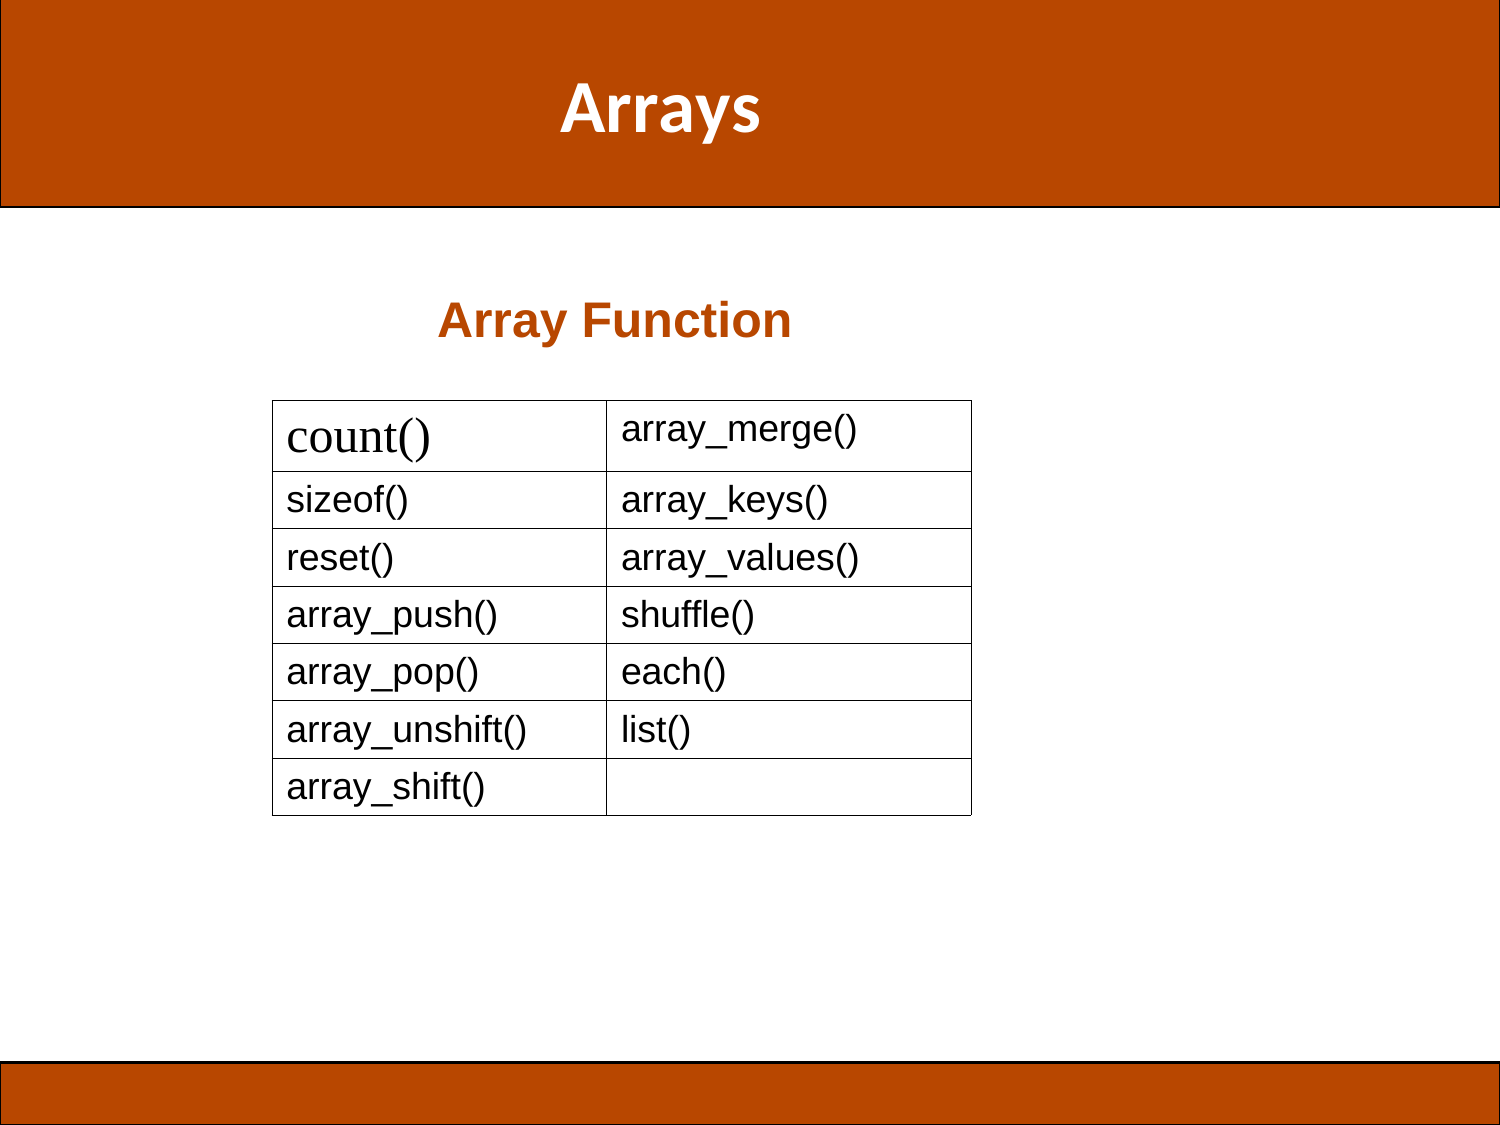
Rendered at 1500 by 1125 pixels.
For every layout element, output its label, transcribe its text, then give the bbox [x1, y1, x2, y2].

table_cell array_unshift() [273, 701, 606, 758]
table_cell [607, 759, 971, 815]
table_cell array_shift() [273, 759, 606, 815]
table_header array_merge() [607, 401, 971, 471]
table_cell array_keys() [607, 472, 971, 528]
table_cell array_push() [273, 587, 606, 643]
table_cell reset() [273, 529, 606, 586]
table_cell shuffle() [607, 587, 971, 643]
table_cell sizeof() [273, 472, 606, 528]
table_cell list() [607, 701, 971, 758]
table_cell array_values() [607, 529, 971, 586]
table_cell array_pop() [273, 644, 606, 700]
table_cell each() [607, 644, 971, 700]
table_header count() [273, 401, 606, 471]
text_box Arrays [202, 67, 1119, 155]
list Array Function [29, 230, 1418, 945]
